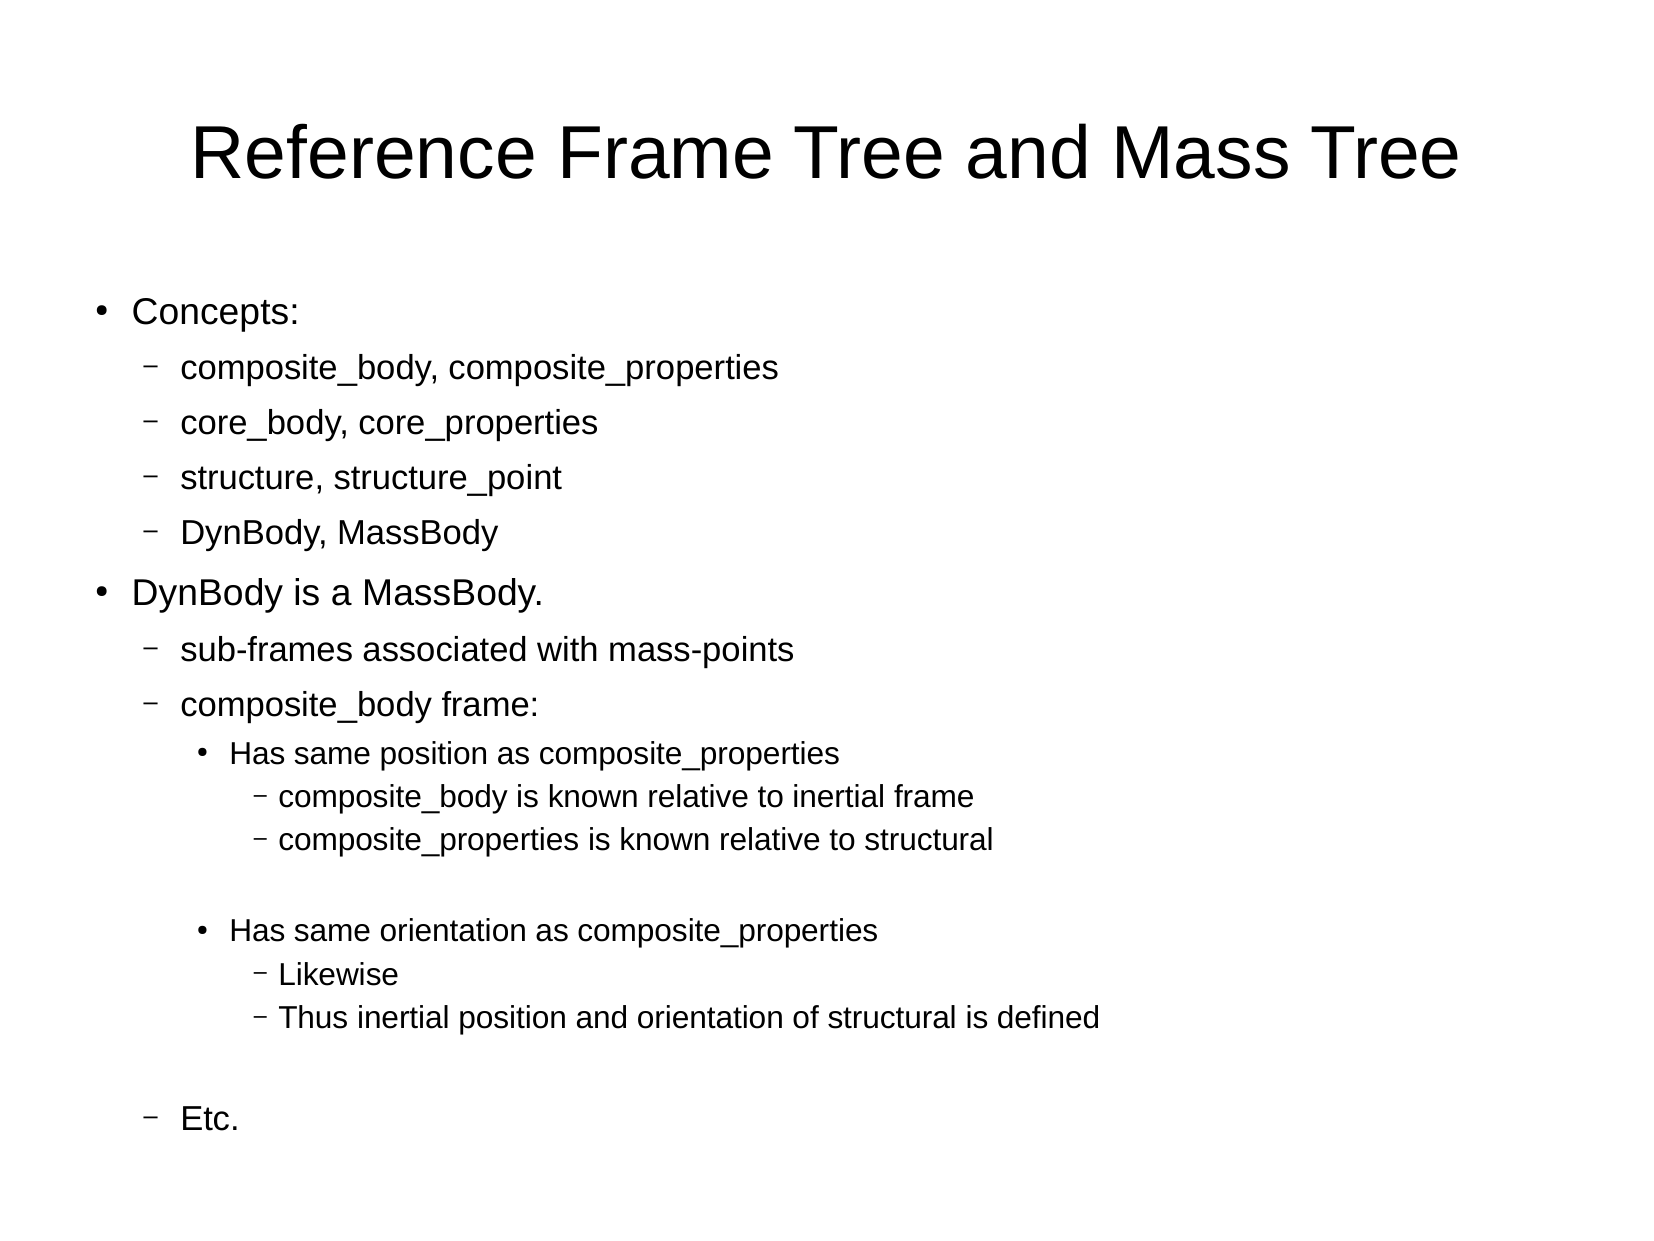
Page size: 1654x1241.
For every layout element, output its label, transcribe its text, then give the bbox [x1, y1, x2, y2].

list Concepts: composite_body, composite_properties core_body, core_properties structure, structure_point DynBody, MassBody DynBody is a MassBody. sub-frames associated with mass-points composite_body frame: Has same position as composite_properties composite_body is known relative to inertial frame composite_properties is known relative to structural Has same orientation as composite_properties Likewise Thus inertial position and orientation of structural is defined Etc. [82, 290, 1571, 1141]
title Reference Frame Tree and Mass Tree [82, 49, 1571, 257]
